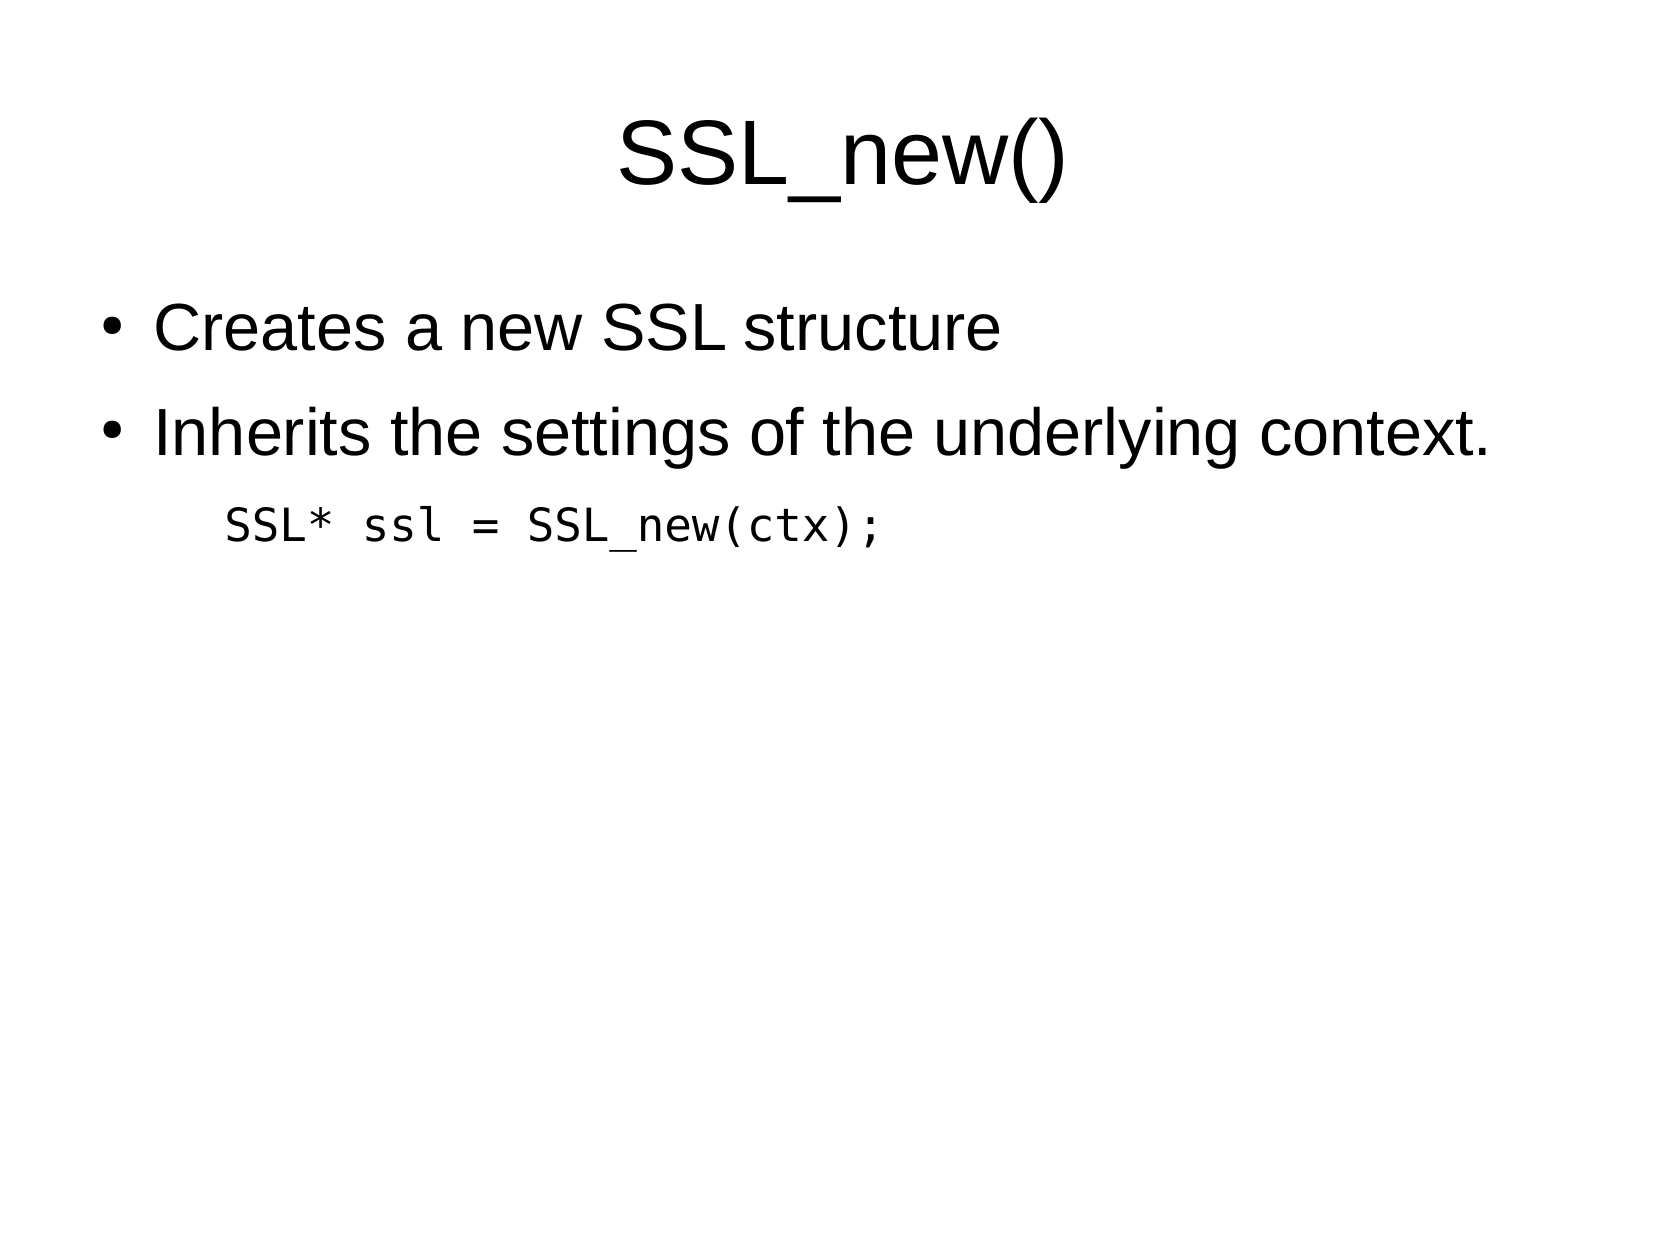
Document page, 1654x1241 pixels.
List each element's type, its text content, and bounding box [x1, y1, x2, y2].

list Creates a new SSL structure Inherits the settings of the underlying context. SSL* ssl = SSL_new(ctx); [82, 290, 1571, 1109]
title SSL_new() [82, 56, 1571, 250]
